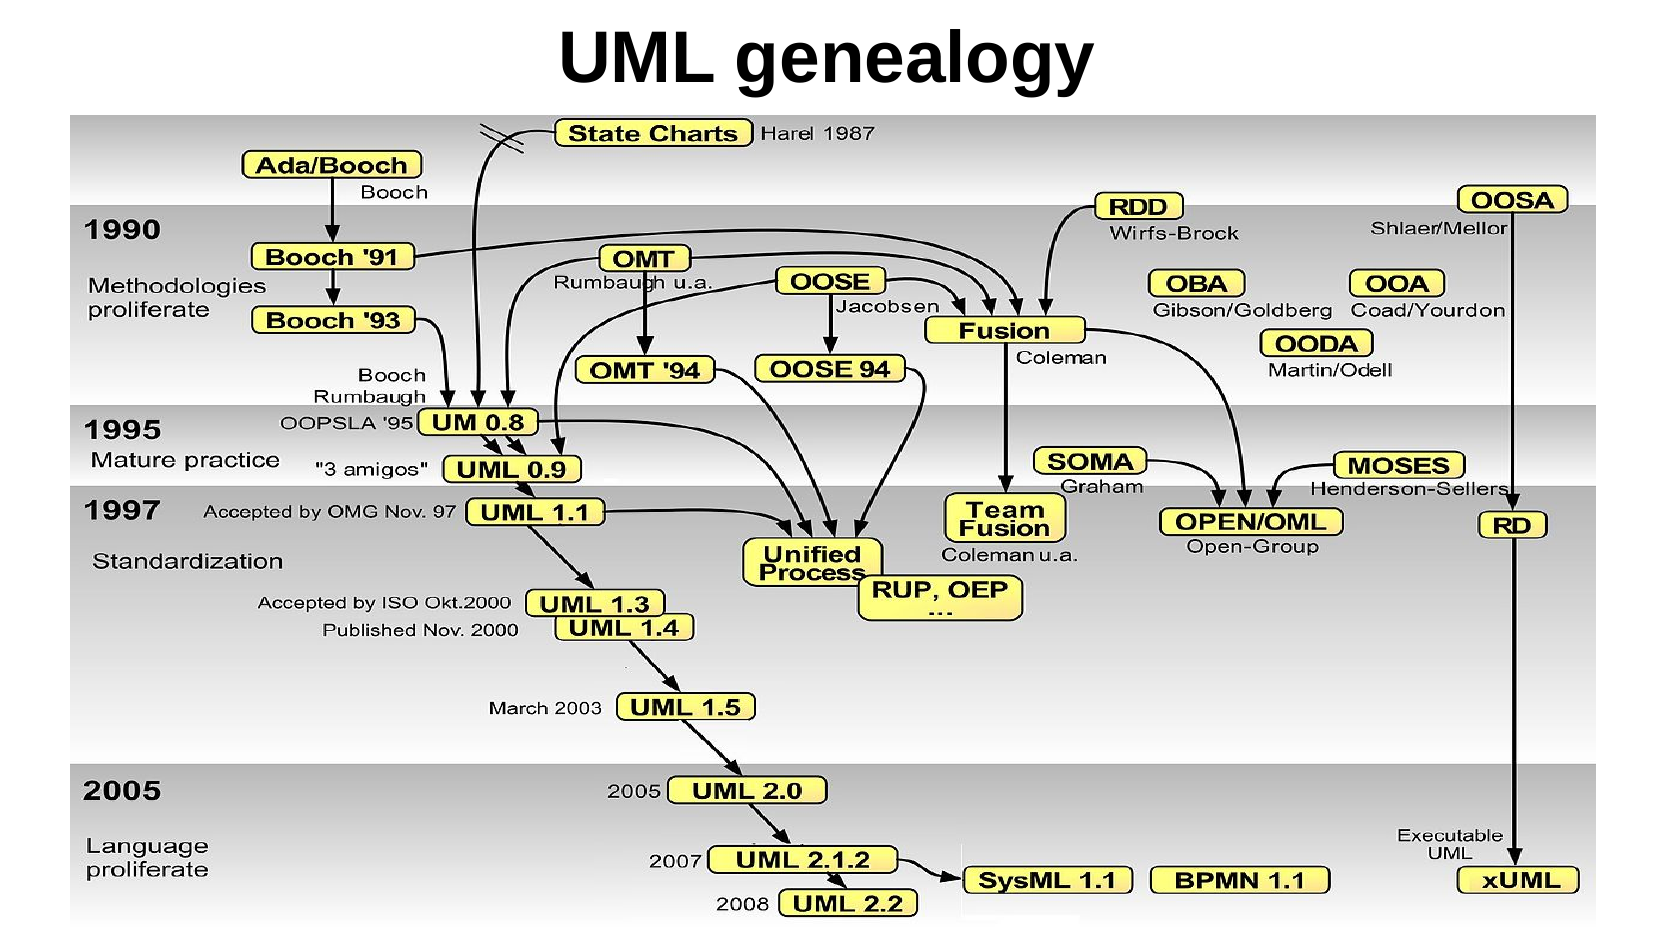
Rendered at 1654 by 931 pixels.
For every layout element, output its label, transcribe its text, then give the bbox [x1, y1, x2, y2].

picture [70, 115, 1596, 927]
title UML genealogy [82, 16, 1571, 99]
